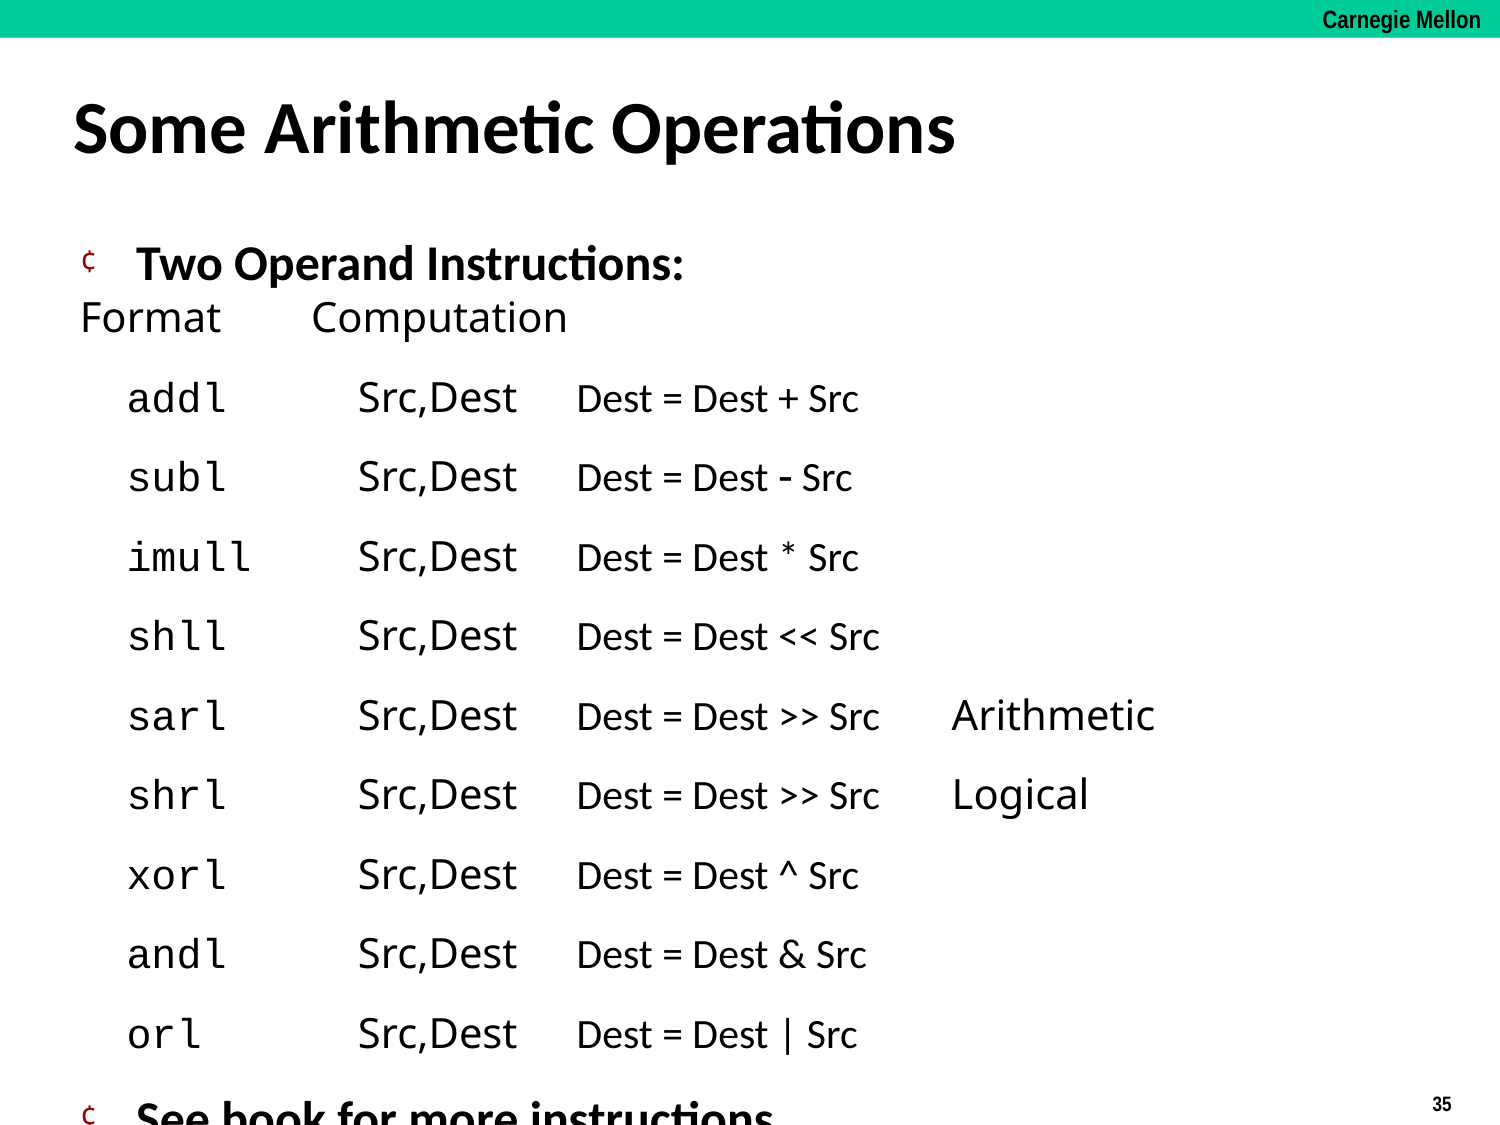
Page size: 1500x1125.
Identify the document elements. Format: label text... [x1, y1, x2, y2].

list Two Operand Instructions: Format Computation addl Src,Dest Dest = Dest + Src subl Src,Dest Dest = Dest  Src imull Src,Dest Dest = Dest * Src shll Src,Dest Dest = Dest << Src sarl Src,Dest Dest = Dest >> Src Arithmetic shrl Src,Dest Dest = Dest >> Src Logical xorl Src,Dest Dest = Dest ^ Src andl Src,Dest Dest = Dest & Src orl Src,Dest Dest = Dest | Src See book for more instructions [65, 223, 1361, 1040]
text_box Carnegie Mellon [1322, 3, 1500, 33]
title Some Arithmetic Operations [58, 71, 1304, 197]
